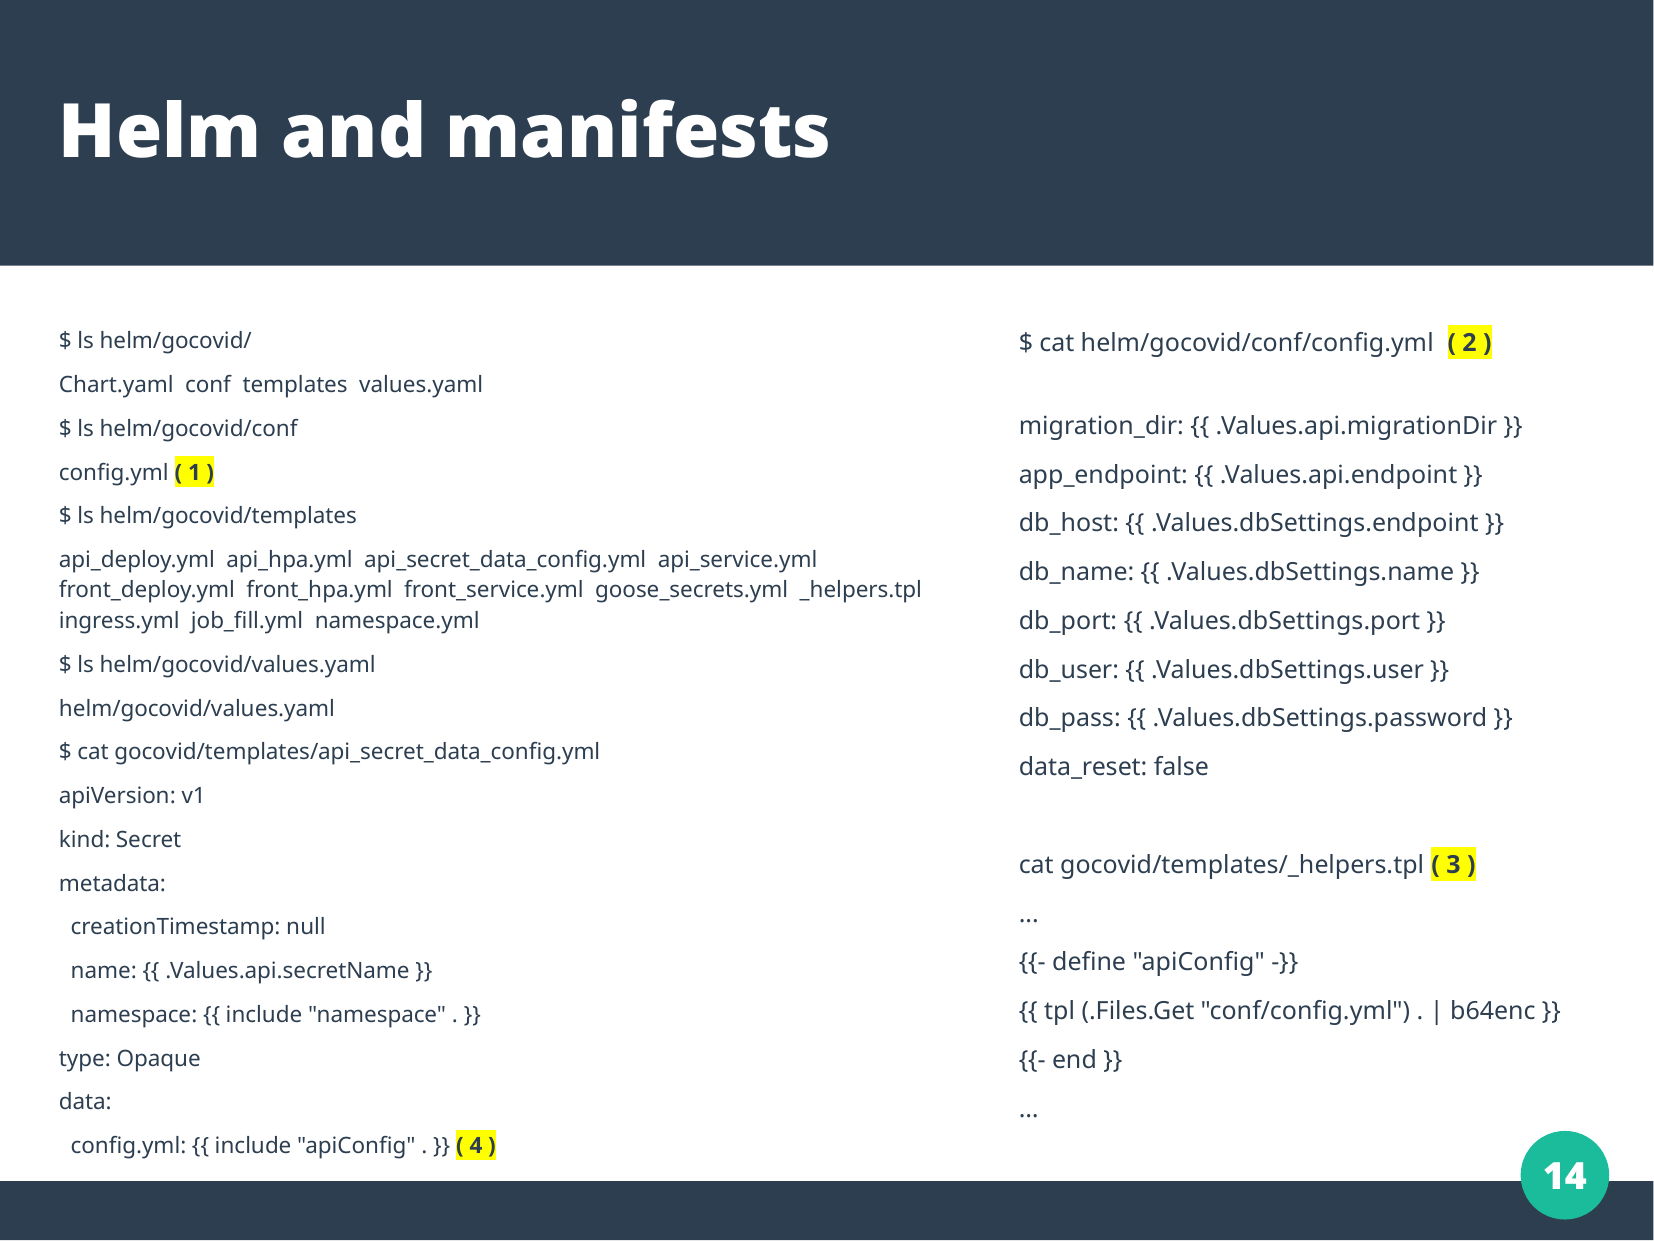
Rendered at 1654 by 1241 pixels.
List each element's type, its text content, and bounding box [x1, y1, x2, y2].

list $ cat helm/gocovid/conf/config.yml ( 2 ) migration_dir: {{ .Values.api.migrationDir }} app_endpoint: {{ .Values.api.endpoint }} db_host: {{ .Values.dbSettings.endpoint }} db_name: {{ .Values.dbSettings.name }} db_port: {{ .Values.dbSettings.port }} db_user: {{ .Values.dbSettings.user }} db_pass: {{ .Values.dbSettings.password }} data_reset: false cat gocovid/templates/_helpers.tpl ( 3 ) ... {{- define "apiConfig" -}} {{ tpl (.Files.Get "conf/config.yml") . | b64enc }} {{- end }} … [1018, 324, 1596, 1152]
list $ ls helm/gocovid/ Chart.yaml conf templates values.yaml $ ls helm/gocovid/conf config.yml ( 1 ) $ ls helm/gocovid/templates api_deploy.yml api_hpa.yml api_secret_data_config.yml api_service.yml front_deploy.yml front_hpa.yml front_service.yml goose_secrets.yml _helpers.tpl ingress.yml job_fill.yml namespace.yml $ ls helm/gocovid/values.yaml helm/gocovid/values.yaml $ cat gocovid/templates/api_secret_data_config.yml apiVersion: v1 kind: Secret metadata: creationTimestamp: null name: {{ .Values.api.secretName }} namespace: {{ include "namespace" . }} type: Opaque data: config.yml: {{ include "apiConfig" . }} ( 4 ) [59, 324, 954, 1167]
title Helm and manifests [59, 49, 1595, 207]
